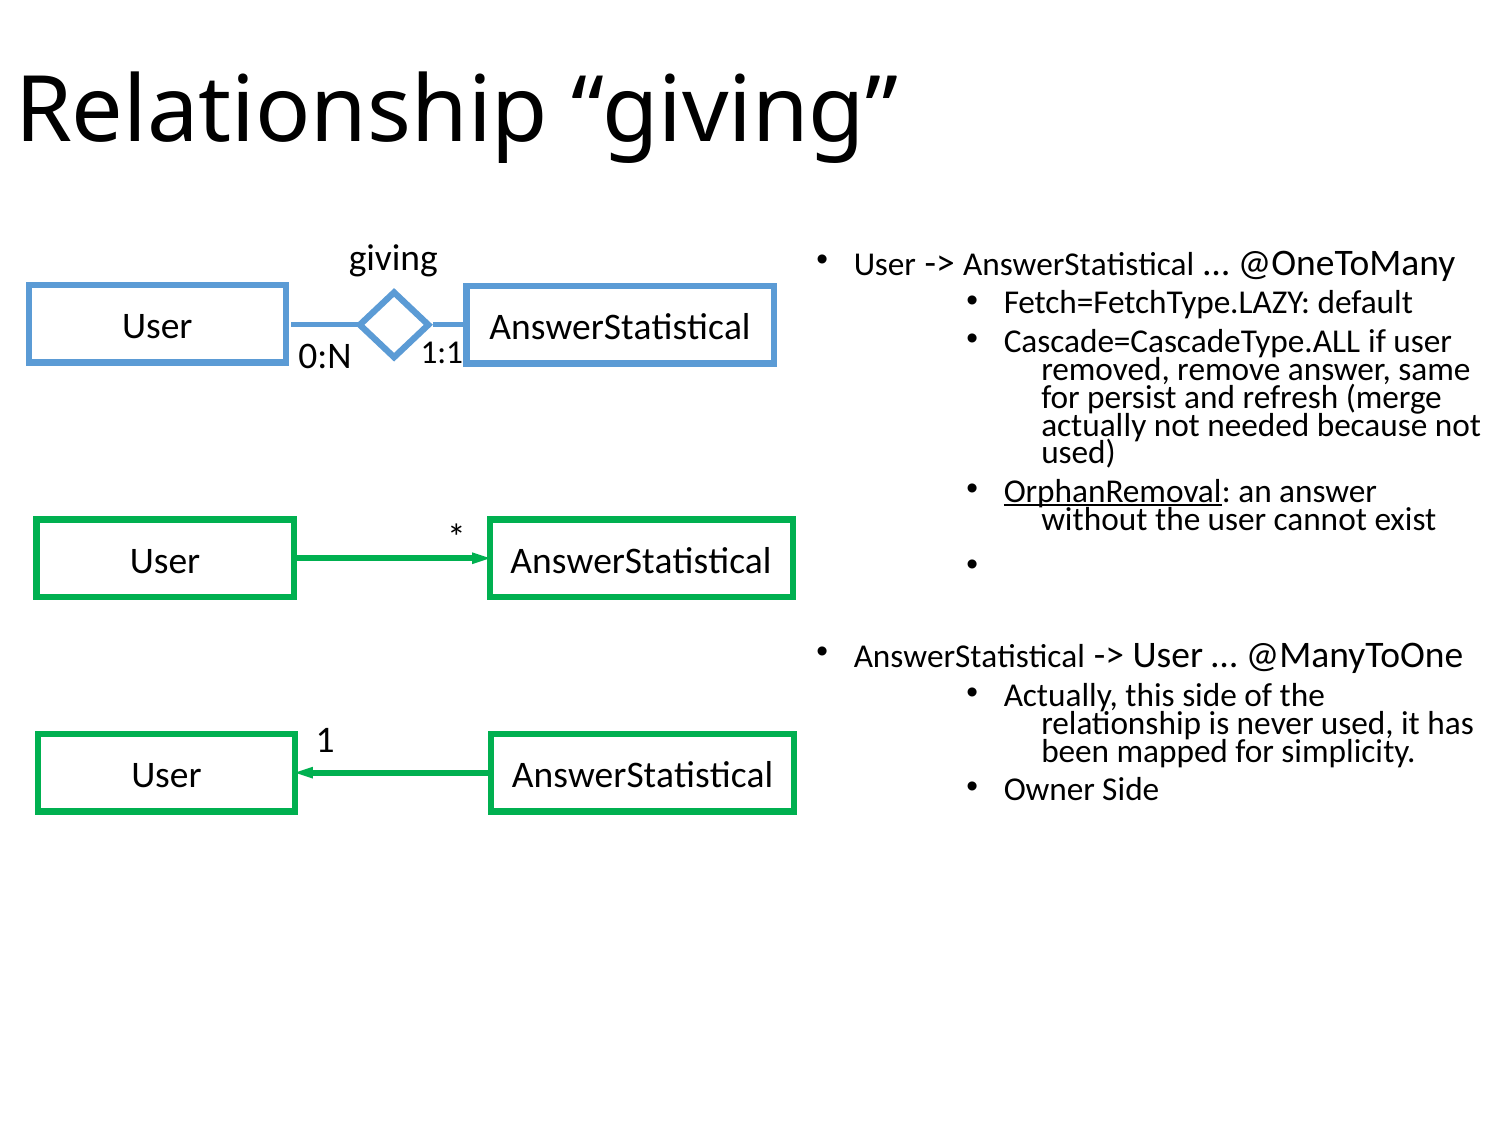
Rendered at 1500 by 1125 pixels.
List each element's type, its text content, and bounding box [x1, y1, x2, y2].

title Relationship “giving” [0, 2, 1294, 221]
text_box 0:N [283, 323, 368, 384]
text_box AnswerStatistical [490, 520, 793, 597]
text_box User [29, 285, 286, 363]
list User -> AnswerStatistical … @OneToMany Fetch=FetchType.LAZY: default Cascade=CascadeType.ALL if user removed, remove answer, same for persist and refresh (merge actually not needed because not used) OrphanRemoval: an answer without the user cannot exist AnswerStatistical -> User … @ManyToOne Actually, this side of the relationship is never used, it has been mapped for simplicity. Owner Side [801, 242, 1500, 1124]
text_box giving [333, 225, 455, 287]
text_box AnswerStatistical [466, 286, 774, 364]
text_box User [38, 734, 295, 811]
text_box User [36, 520, 294, 597]
text_box [361, 292, 426, 358]
text_box 1 [300, 707, 351, 769]
text_box * [431, 505, 482, 566]
text_box AnswerStatistical [491, 734, 794, 811]
text_box 1:1 [405, 322, 480, 379]
